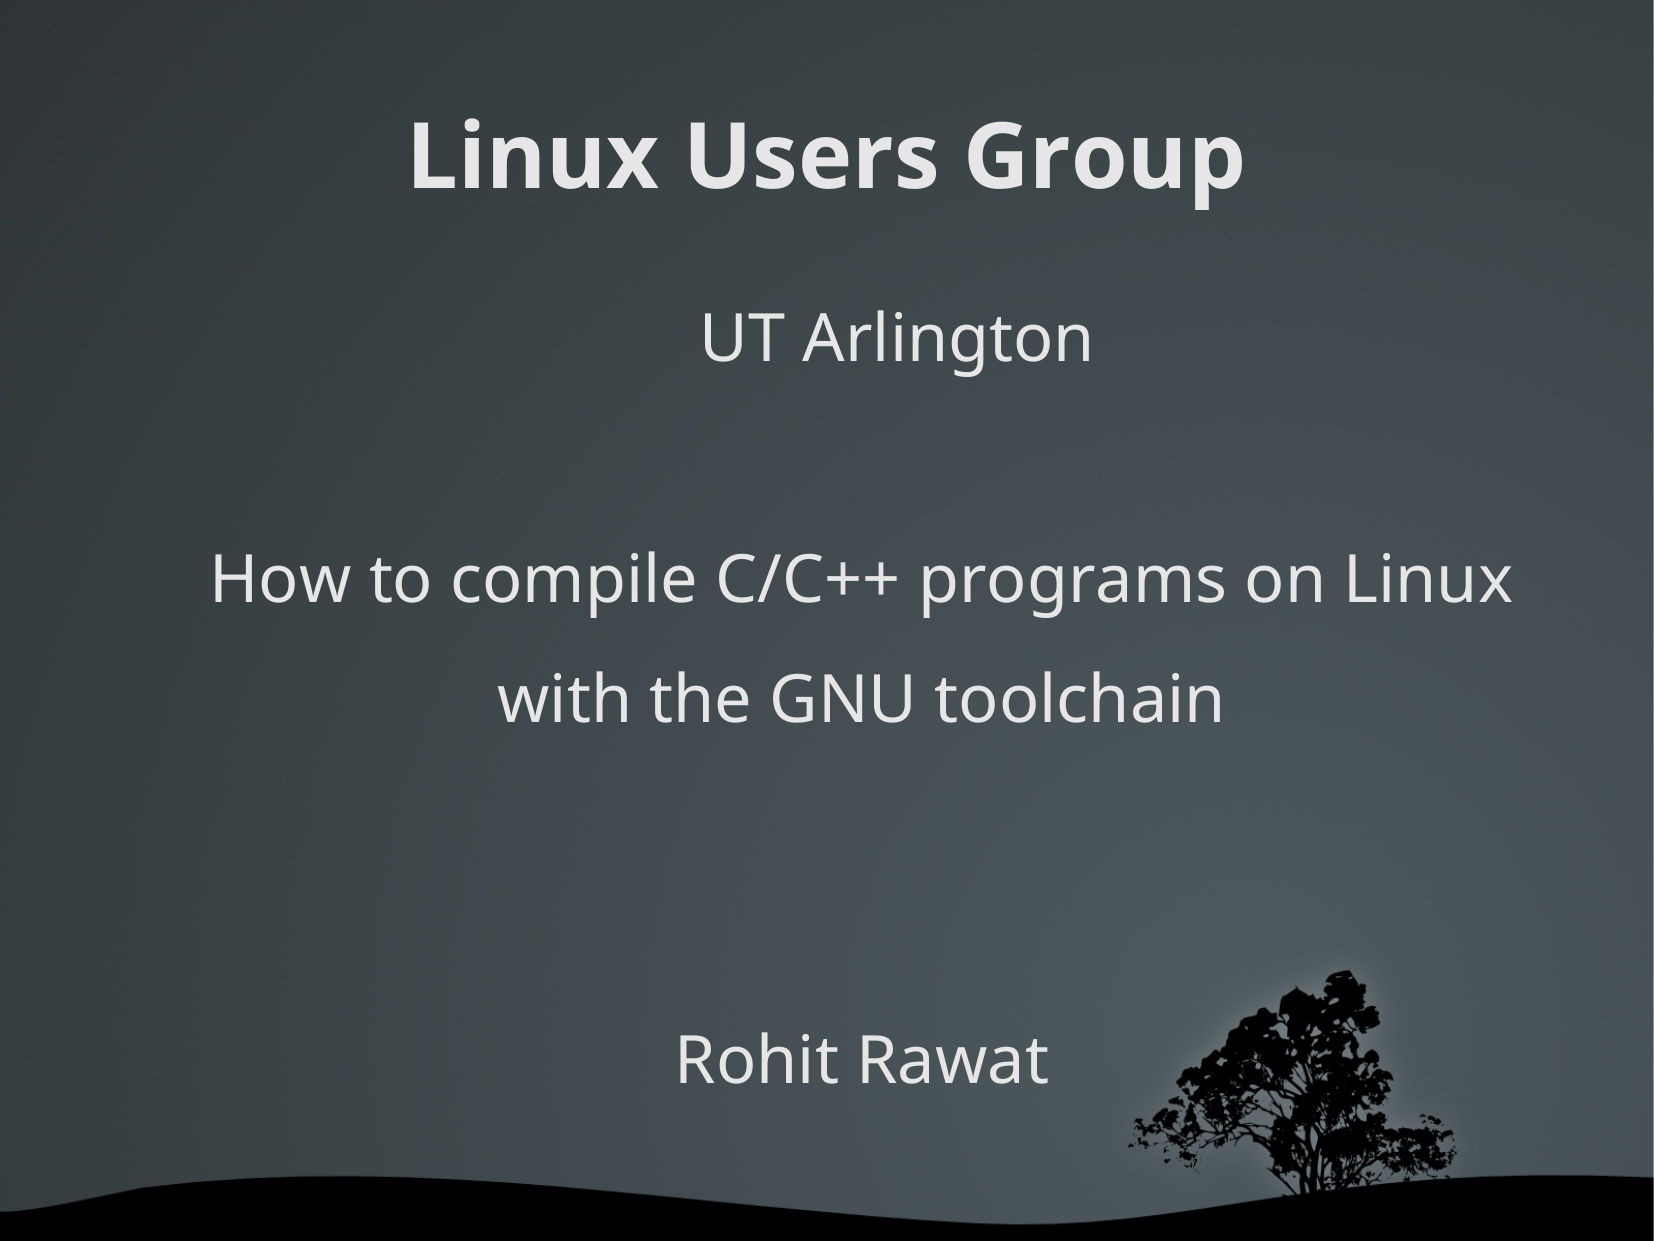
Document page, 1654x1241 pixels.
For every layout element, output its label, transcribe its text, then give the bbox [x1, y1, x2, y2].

title Linux Users Group [82, 49, 1571, 257]
picture [0, 0, 1654, 1241]
list UT Arlington How to compile C/C++ programs on Linux with the GNU toolchain Rohit Rawat [82, 290, 1571, 1109]
